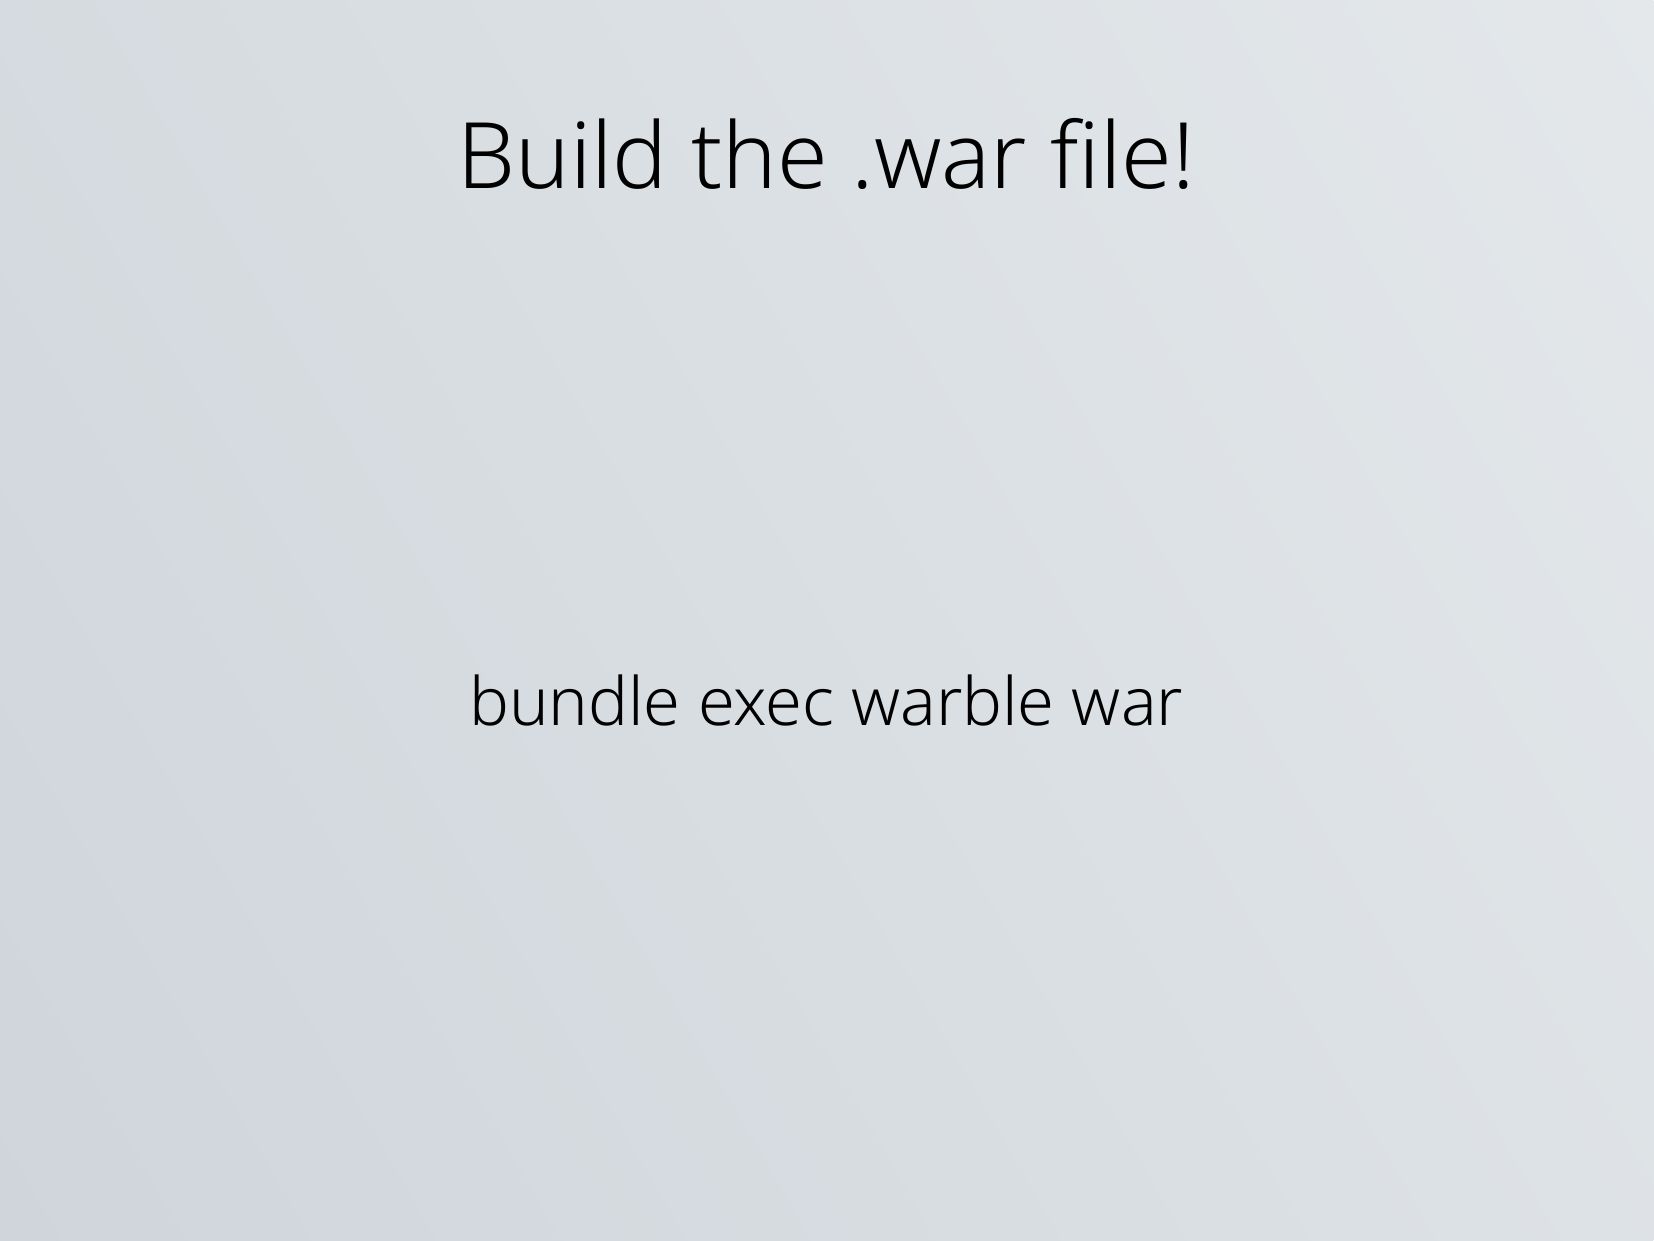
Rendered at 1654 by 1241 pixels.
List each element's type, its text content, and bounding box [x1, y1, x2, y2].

subtitle bundle exec warble war [512, 297, 1141, 1102]
title Build the .war file! [506, 56, 1147, 250]
